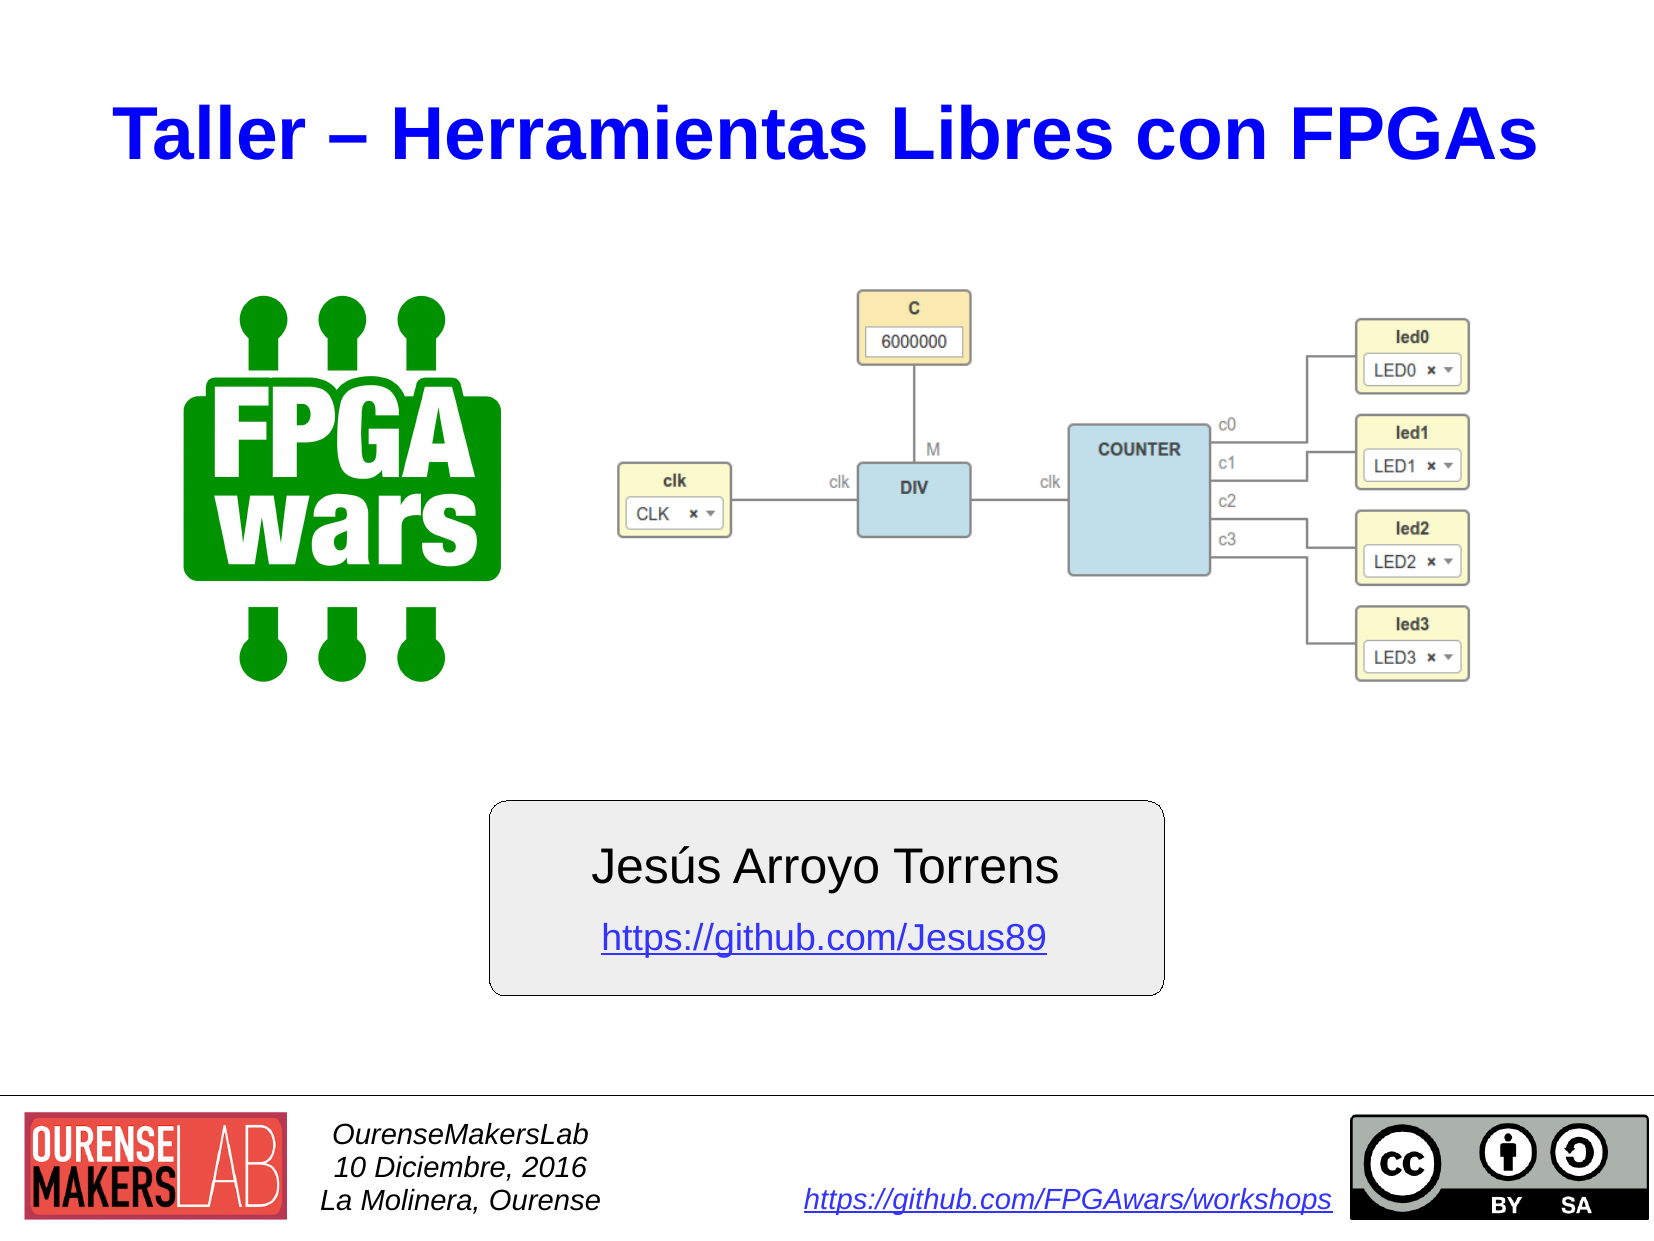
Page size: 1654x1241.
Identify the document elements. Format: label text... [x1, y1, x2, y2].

picture [149, 293, 556, 699]
text_box https://github.com/Jesus89 [586, 909, 1067, 970]
picture [1350, 1103, 1649, 1231]
picture [585, 255, 1531, 750]
text_box Jesús Arroyo Torrens [576, 830, 1078, 906]
text_box [489, 800, 1165, 996]
text_box https://github.com/FPGAwars/workshops [789, 1175, 1360, 1224]
text_box OurenseMakersLab 10 Diciembre, 2016 La Molinera, Ourense [287, 1110, 671, 1225]
title Taller – Herramientas Libres con FPGAs [82, 30, 1571, 238]
picture [24, 1094, 287, 1237]
